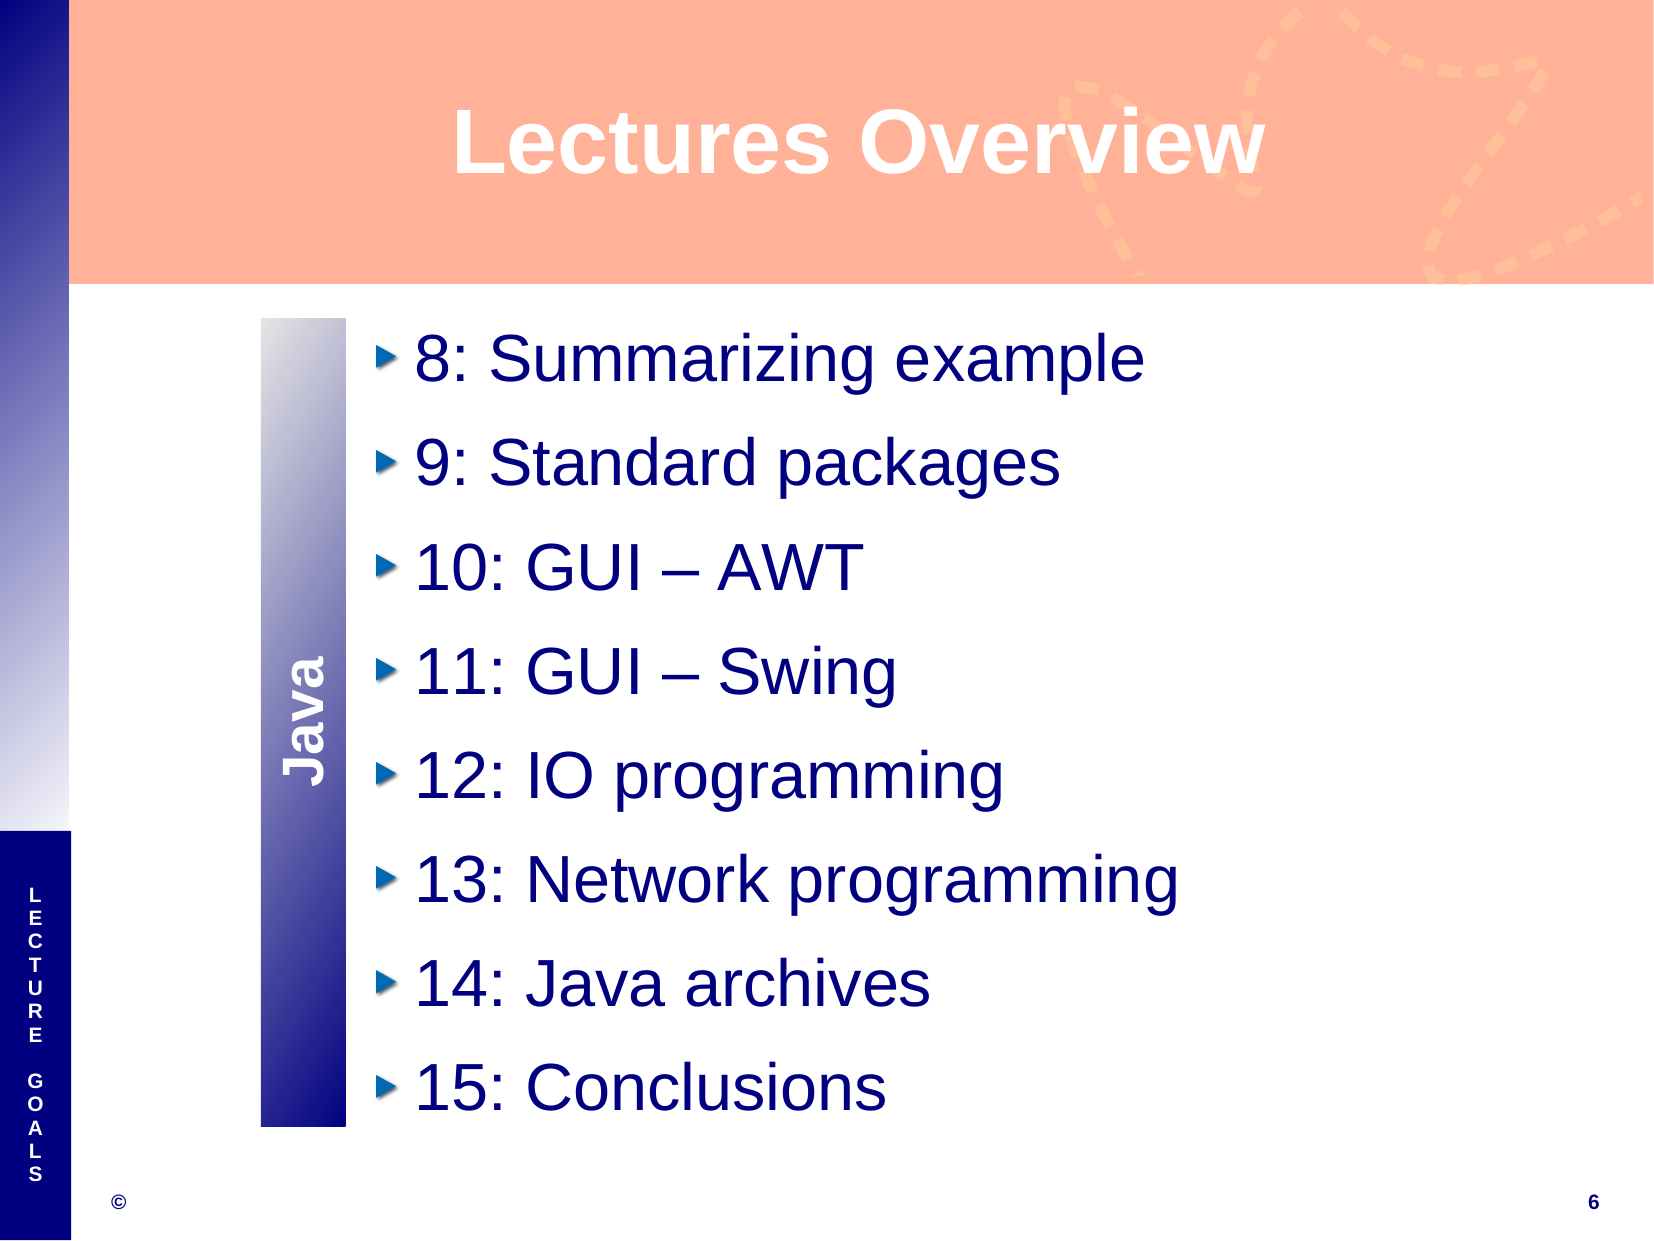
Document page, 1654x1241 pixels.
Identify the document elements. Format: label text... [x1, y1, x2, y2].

text_box L E C T U R E G O A L S [0, 829, 71, 1241]
list 8: Summarizing example 9: Standard packages 10: GUI – AWT 11: GUI – Swing 12: IO programming 13: Network programming 14: Java archives 15: Conclusions [346, 321, 1422, 1126]
text_box Java [260, 318, 346, 1127]
title Lectures Overview [101, 37, 1617, 246]
